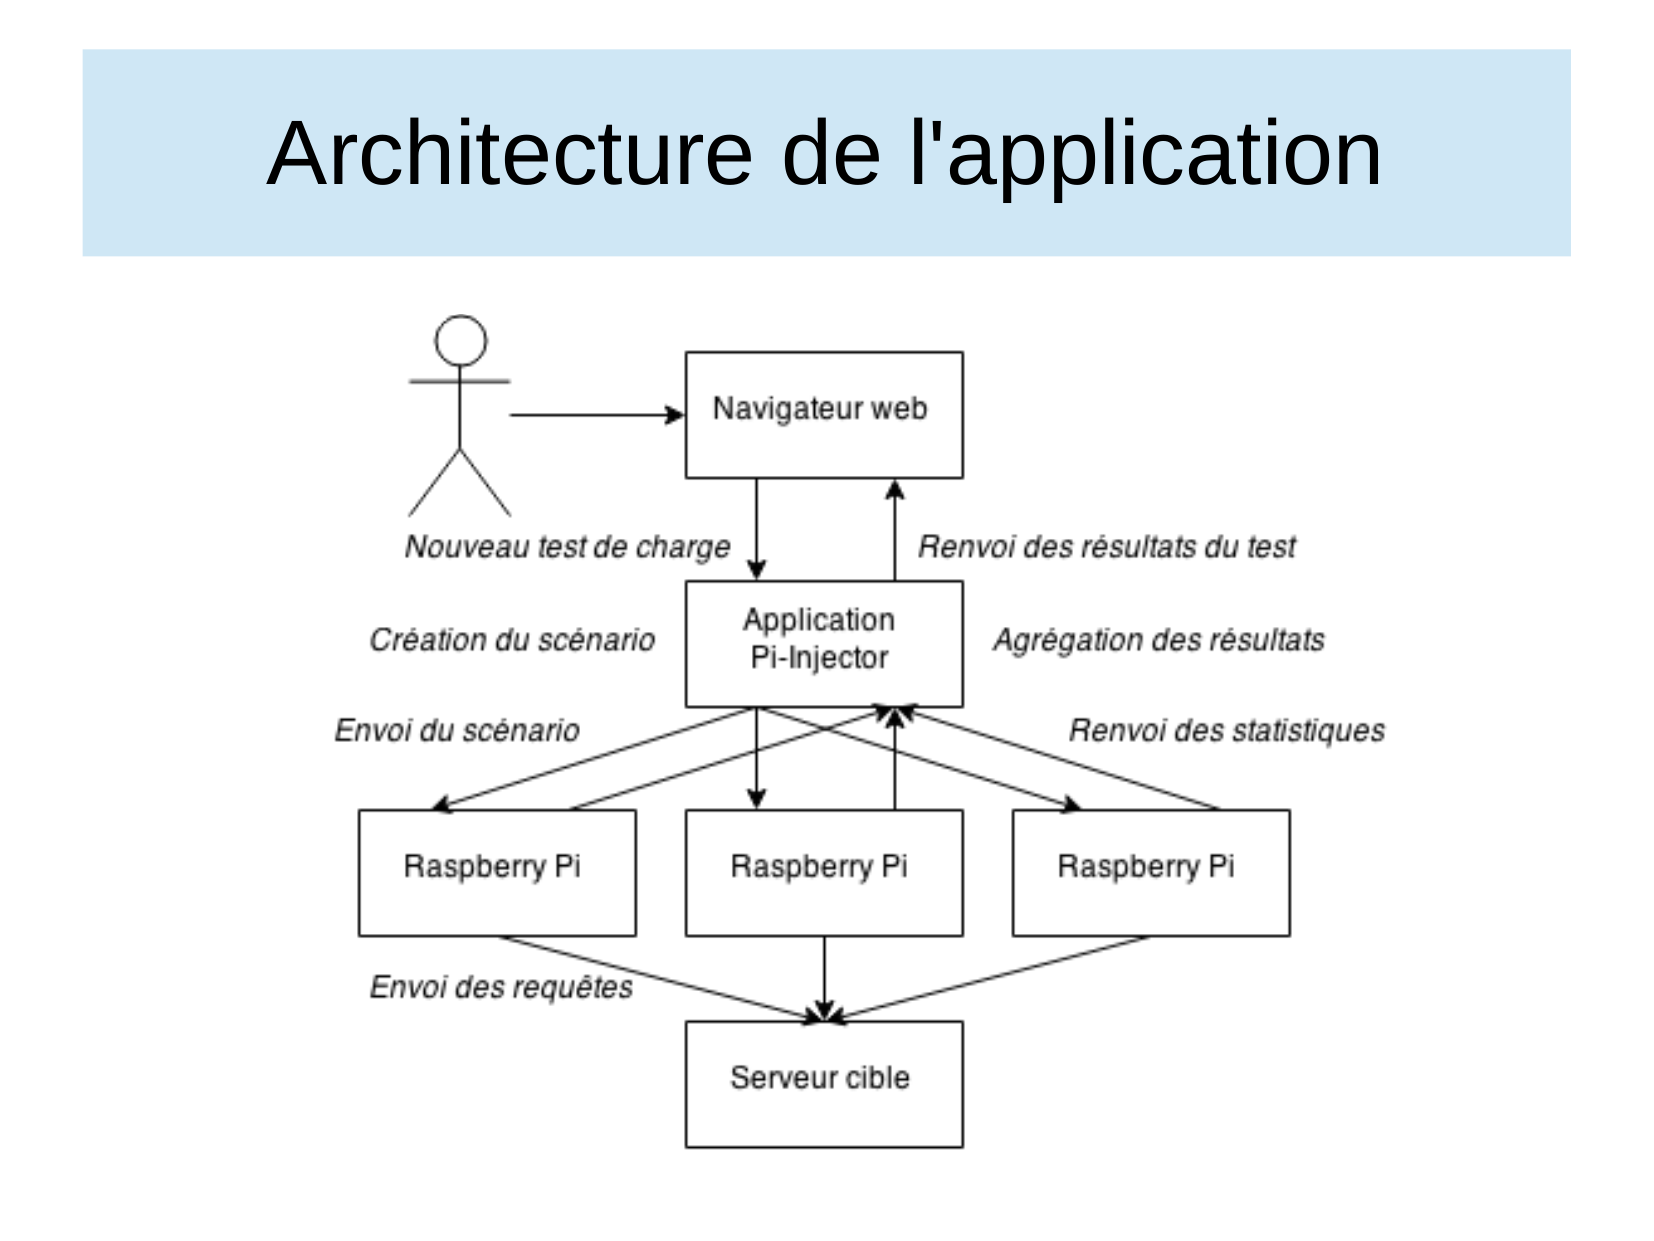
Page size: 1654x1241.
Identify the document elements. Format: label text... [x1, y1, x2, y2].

title Architecture de l'application [82, 49, 1571, 257]
picture [82, 314, 1571, 1157]
